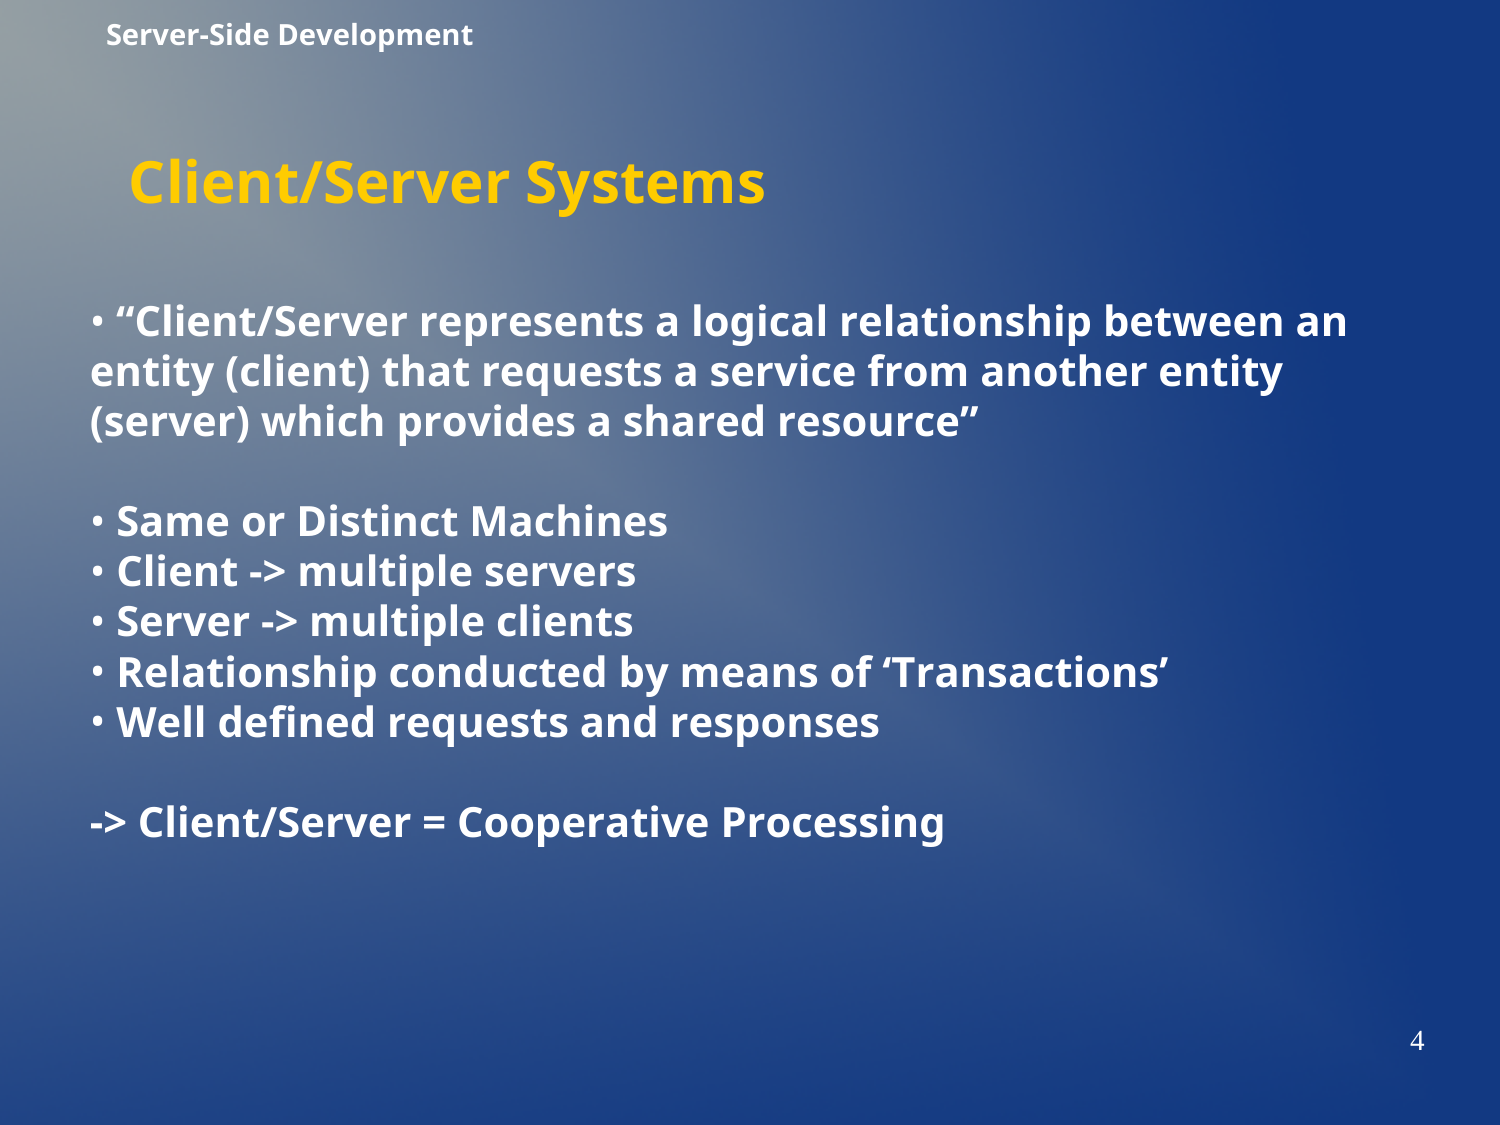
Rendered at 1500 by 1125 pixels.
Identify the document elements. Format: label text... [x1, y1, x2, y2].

text_box “Client/Server represents a logical relationship between an entity (client) that requests a service from another entity (server) which provides a shared resource” Same or Distinct Machines Client -> multiple servers Server -> multiple clients Relationship conducted by means of ‘Transactions’ Well defined requests and responses -> Client/Server = Cooperative Processing [74, 287, 1401, 854]
text_box Server-Side Development [83, 8, 489, 59]
text_box Client/Server Systems [114, 137, 782, 223]
picture [0, 0, 1500, 1125]
